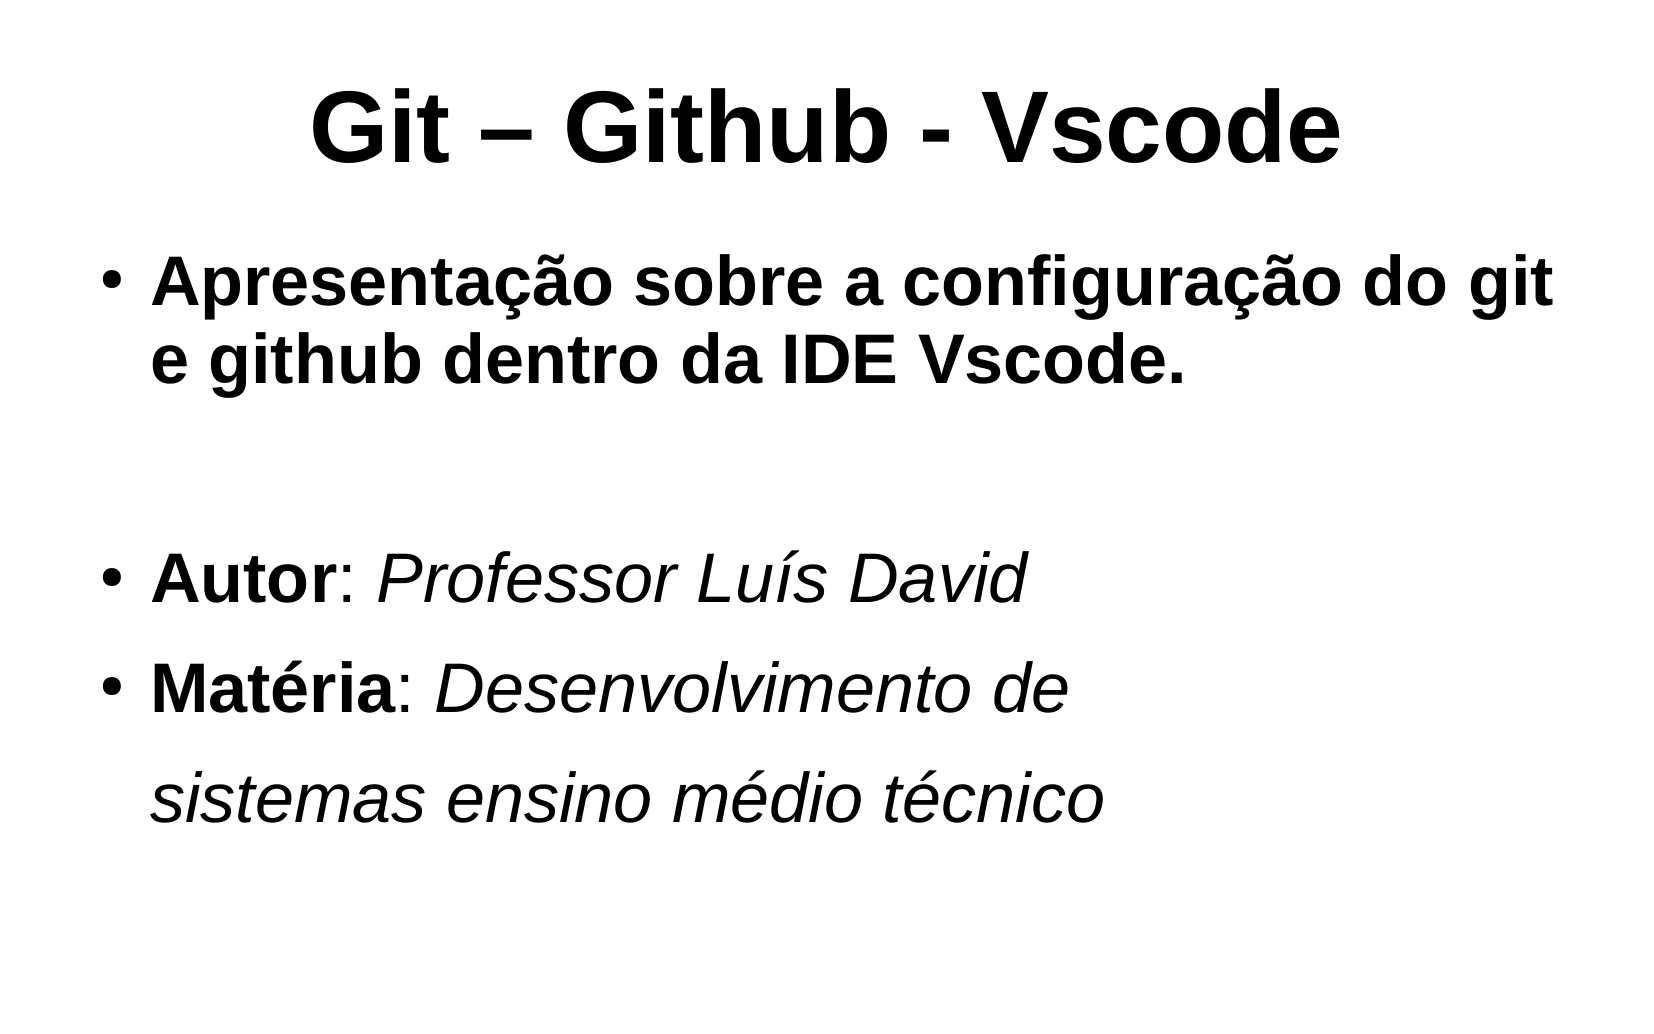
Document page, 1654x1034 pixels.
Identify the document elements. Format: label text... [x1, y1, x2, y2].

list Apresentação sobre a configuração do git e github dentro da IDE Vscode. Autor: Professor Luís David Matéria: Desenvolvimento de sistemas ensino médio técnico [82, 241, 1571, 842]
title Git – Github - Vscode [82, 41, 1571, 214]
